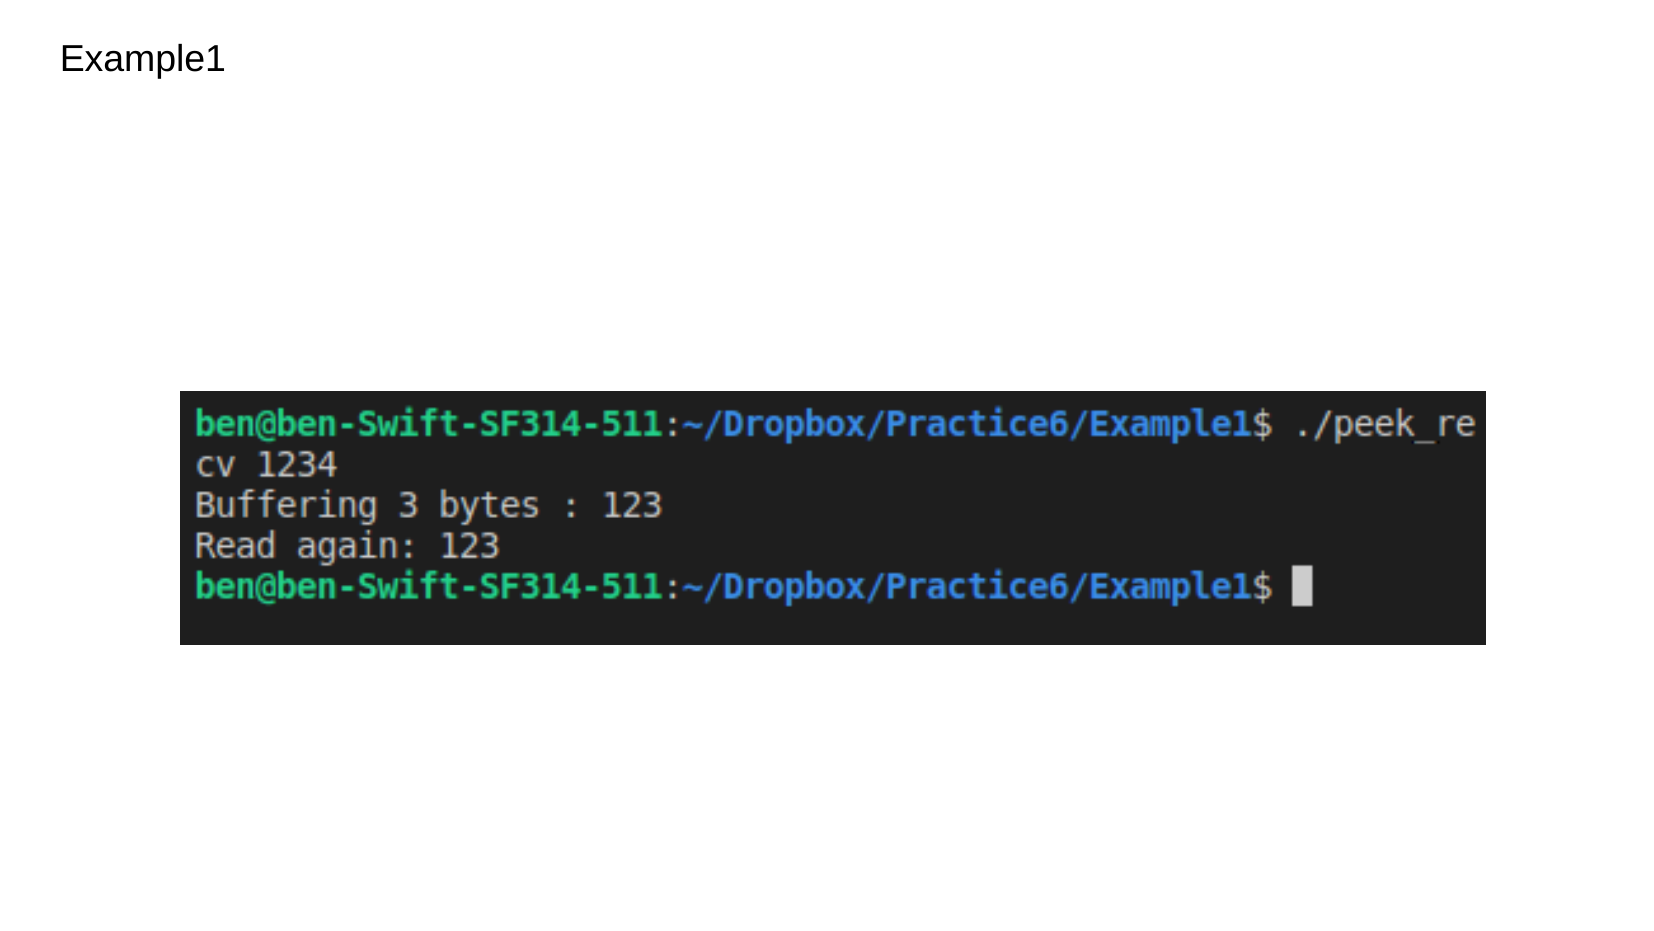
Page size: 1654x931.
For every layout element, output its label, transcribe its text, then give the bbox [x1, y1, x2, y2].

text_box Example1 [45, 30, 856, 87]
picture [180, 391, 1486, 646]
